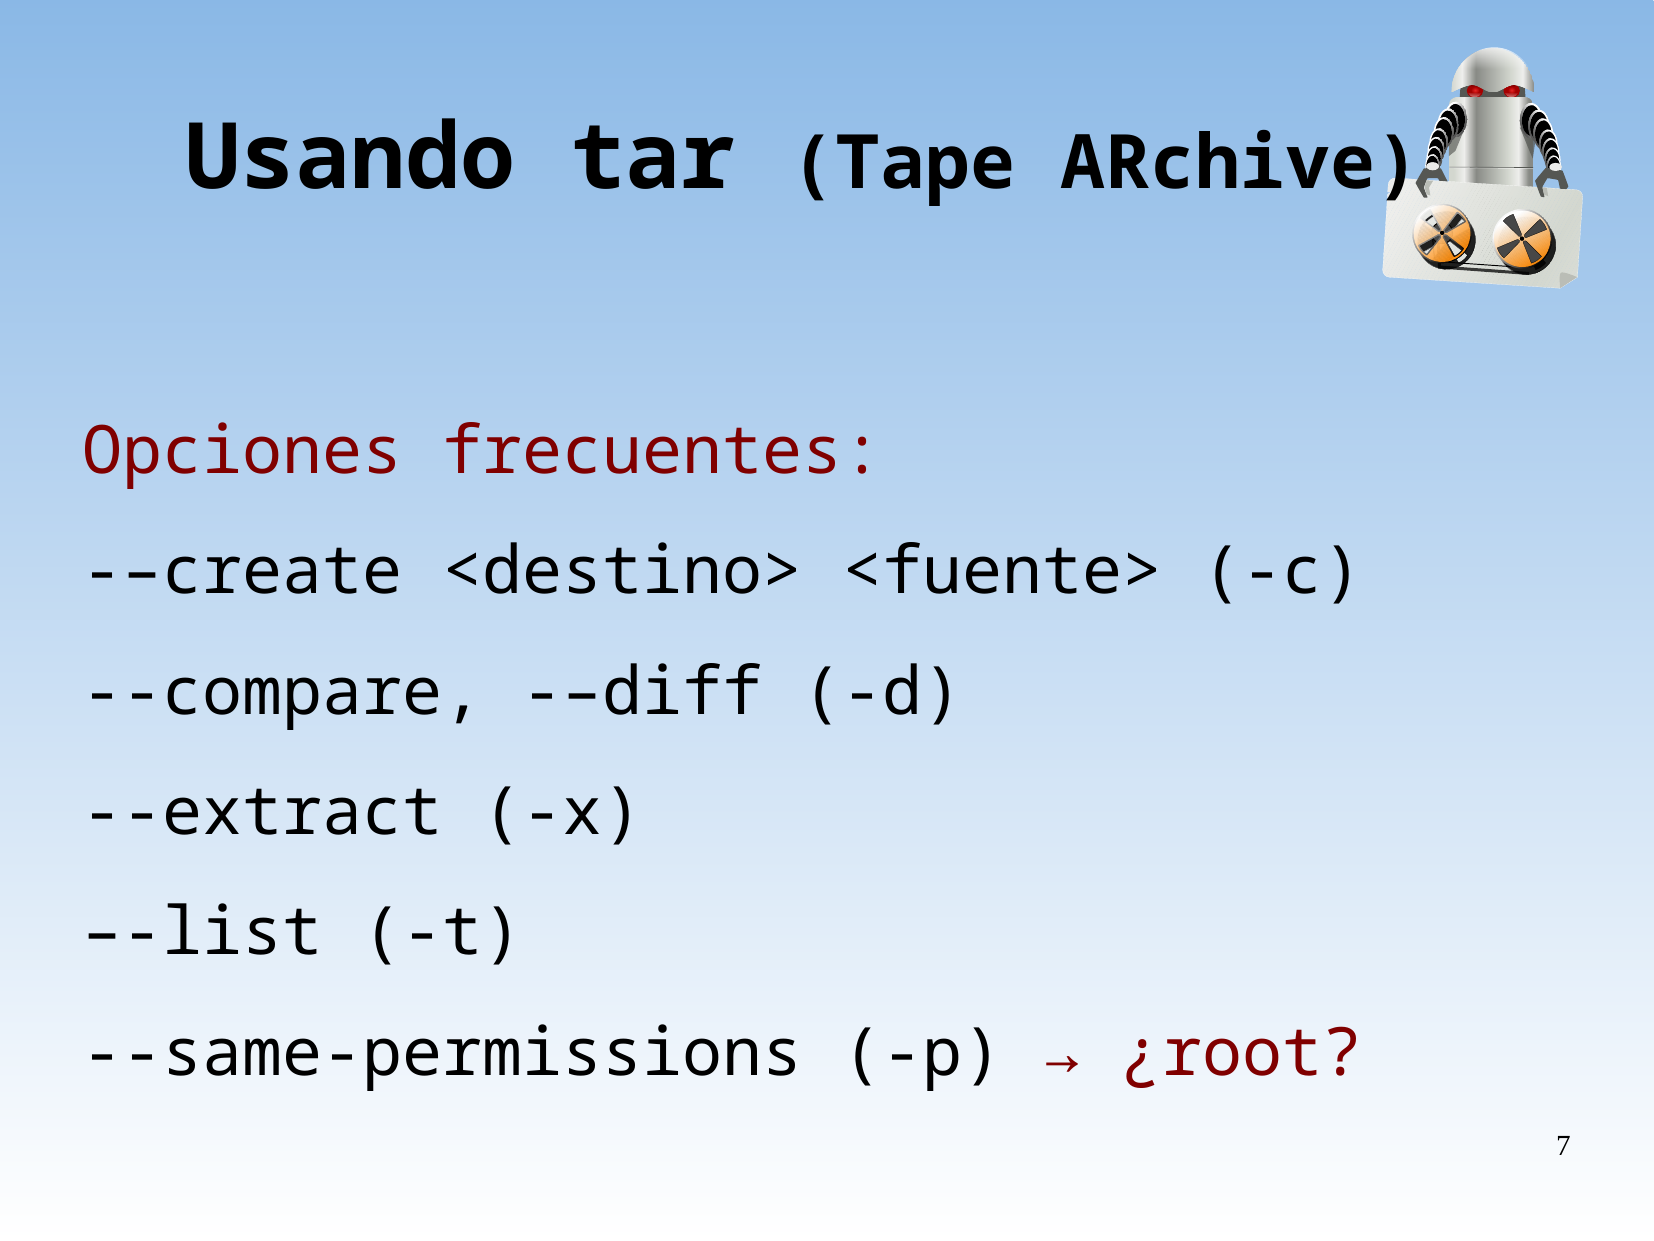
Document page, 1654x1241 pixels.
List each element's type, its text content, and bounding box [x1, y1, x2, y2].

picture [1382, 47, 1583, 289]
title Usando tar (Tape ARchive) [59, 49, 1548, 257]
list Opciones frecuentes: -–create <destino> <fuente> (-c) --compare, -–diff (-d) --extract (-x) –-list (-t) --same-permissions (-p) → ¿root? [82, 402, 1571, 1122]
